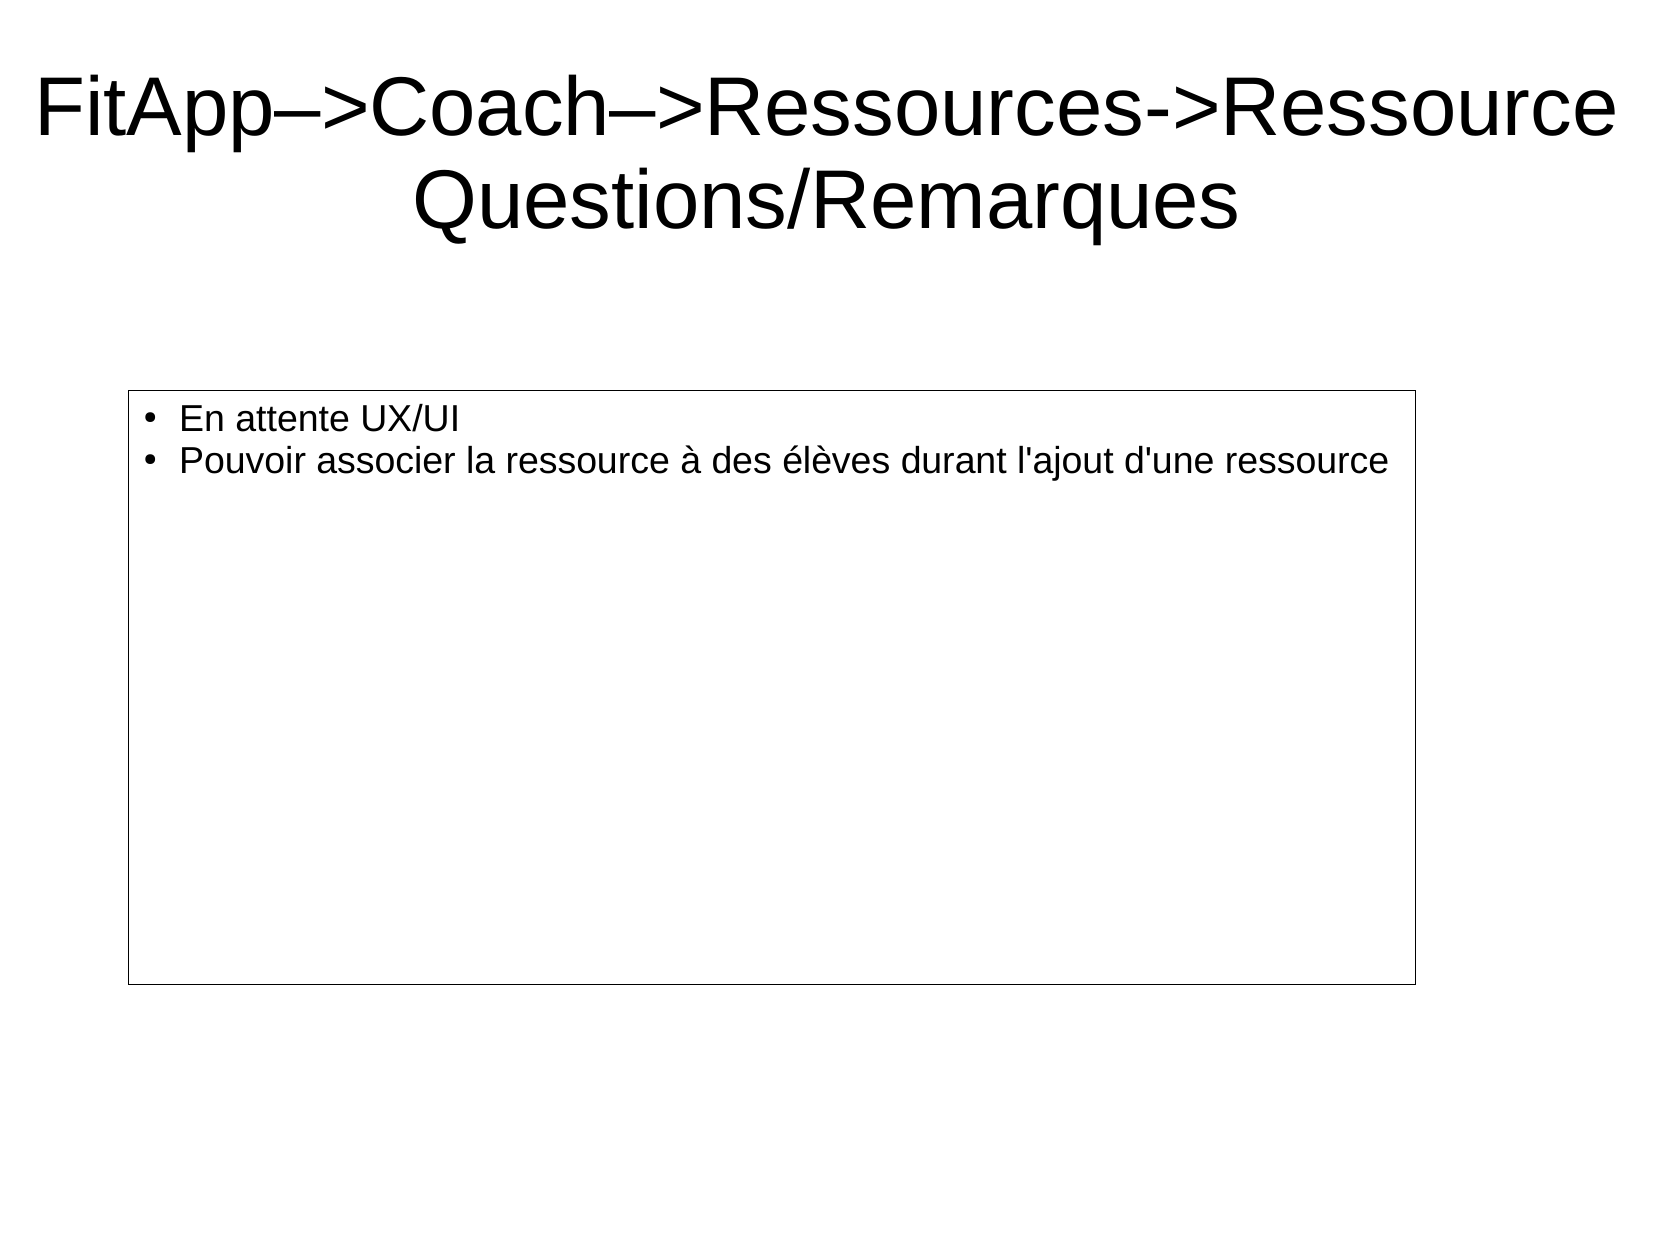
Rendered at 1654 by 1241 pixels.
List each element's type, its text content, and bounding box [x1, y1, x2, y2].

title FitApp–>Coach–>Ressources->Ressource Questions/Remarques [23, 0, 1630, 307]
text_box En attente UX/UI Pouvoir associer la ressource à des élèves durant l'ajout d'une ressource [128, 390, 1416, 985]
